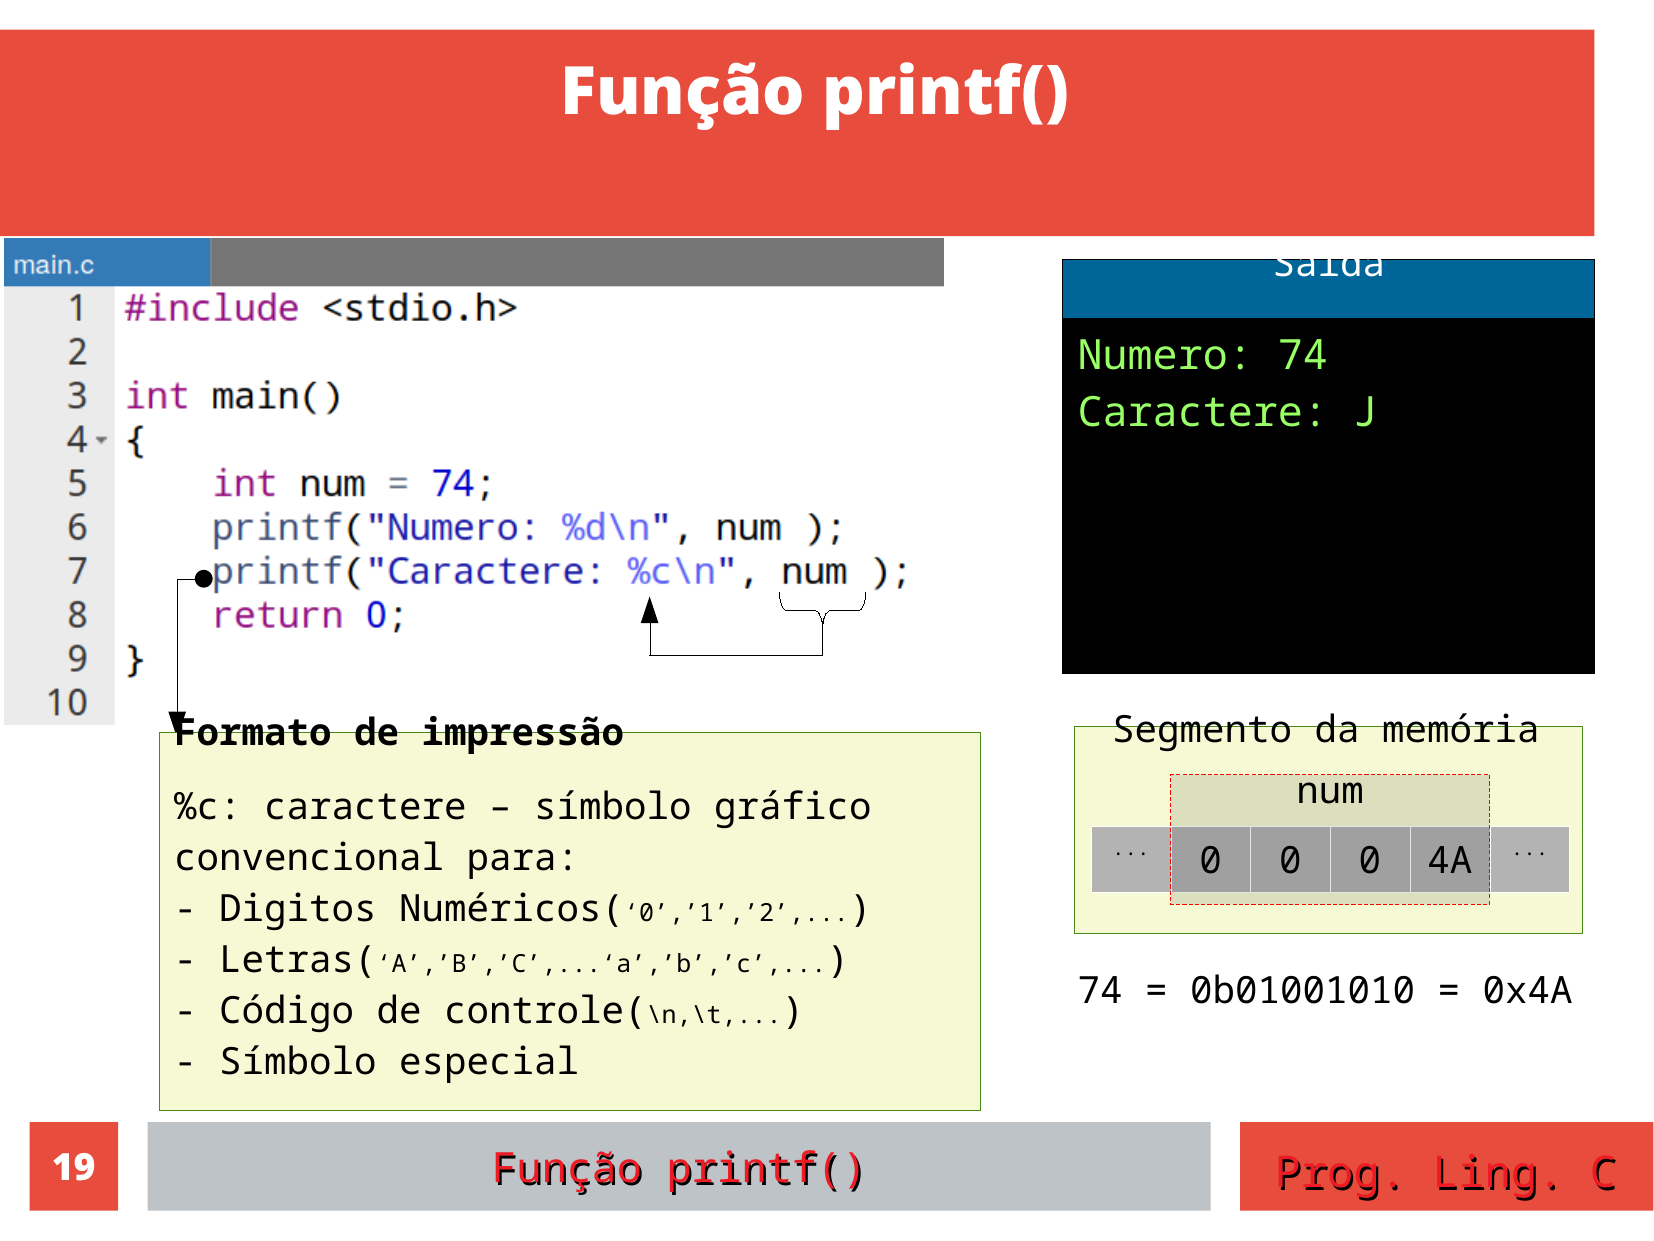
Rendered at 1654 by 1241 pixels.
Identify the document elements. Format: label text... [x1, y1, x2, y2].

title Função printf() [283, 42, 1347, 225]
text_box Saída [1346, 259, 1356, 274]
text_box Função printf() [197, 1133, 1162, 1199]
text_box Formato de impressão %c: caractere – símbolo gráfico convencional para: - Digitos Numéricos(‘0’,’1’,’2’,...) - Letras(‘A’,’B’,’C’,...‘a’,’b’,’c’,...) - Código de controle(\n,\t,...) - Símbolo especial [159, 732, 981, 1111]
picture [4, 238, 944, 725]
text_box 74 = 0b01001010 = 0x4A [1062, 955, 1595, 1016]
text_box Numero: 74 Caractere: J [1062, 318, 1595, 674]
table_header ... [1092, 827, 1170, 892]
text_box Segmento da memória [1074, 726, 1583, 934]
text_box Prog. Ling. C [1233, 1133, 1654, 1202]
text_box num [1170, 774, 1490, 905]
table_header ... [1491, 827, 1569, 892]
text_box Saída [1062, 259, 1595, 318]
